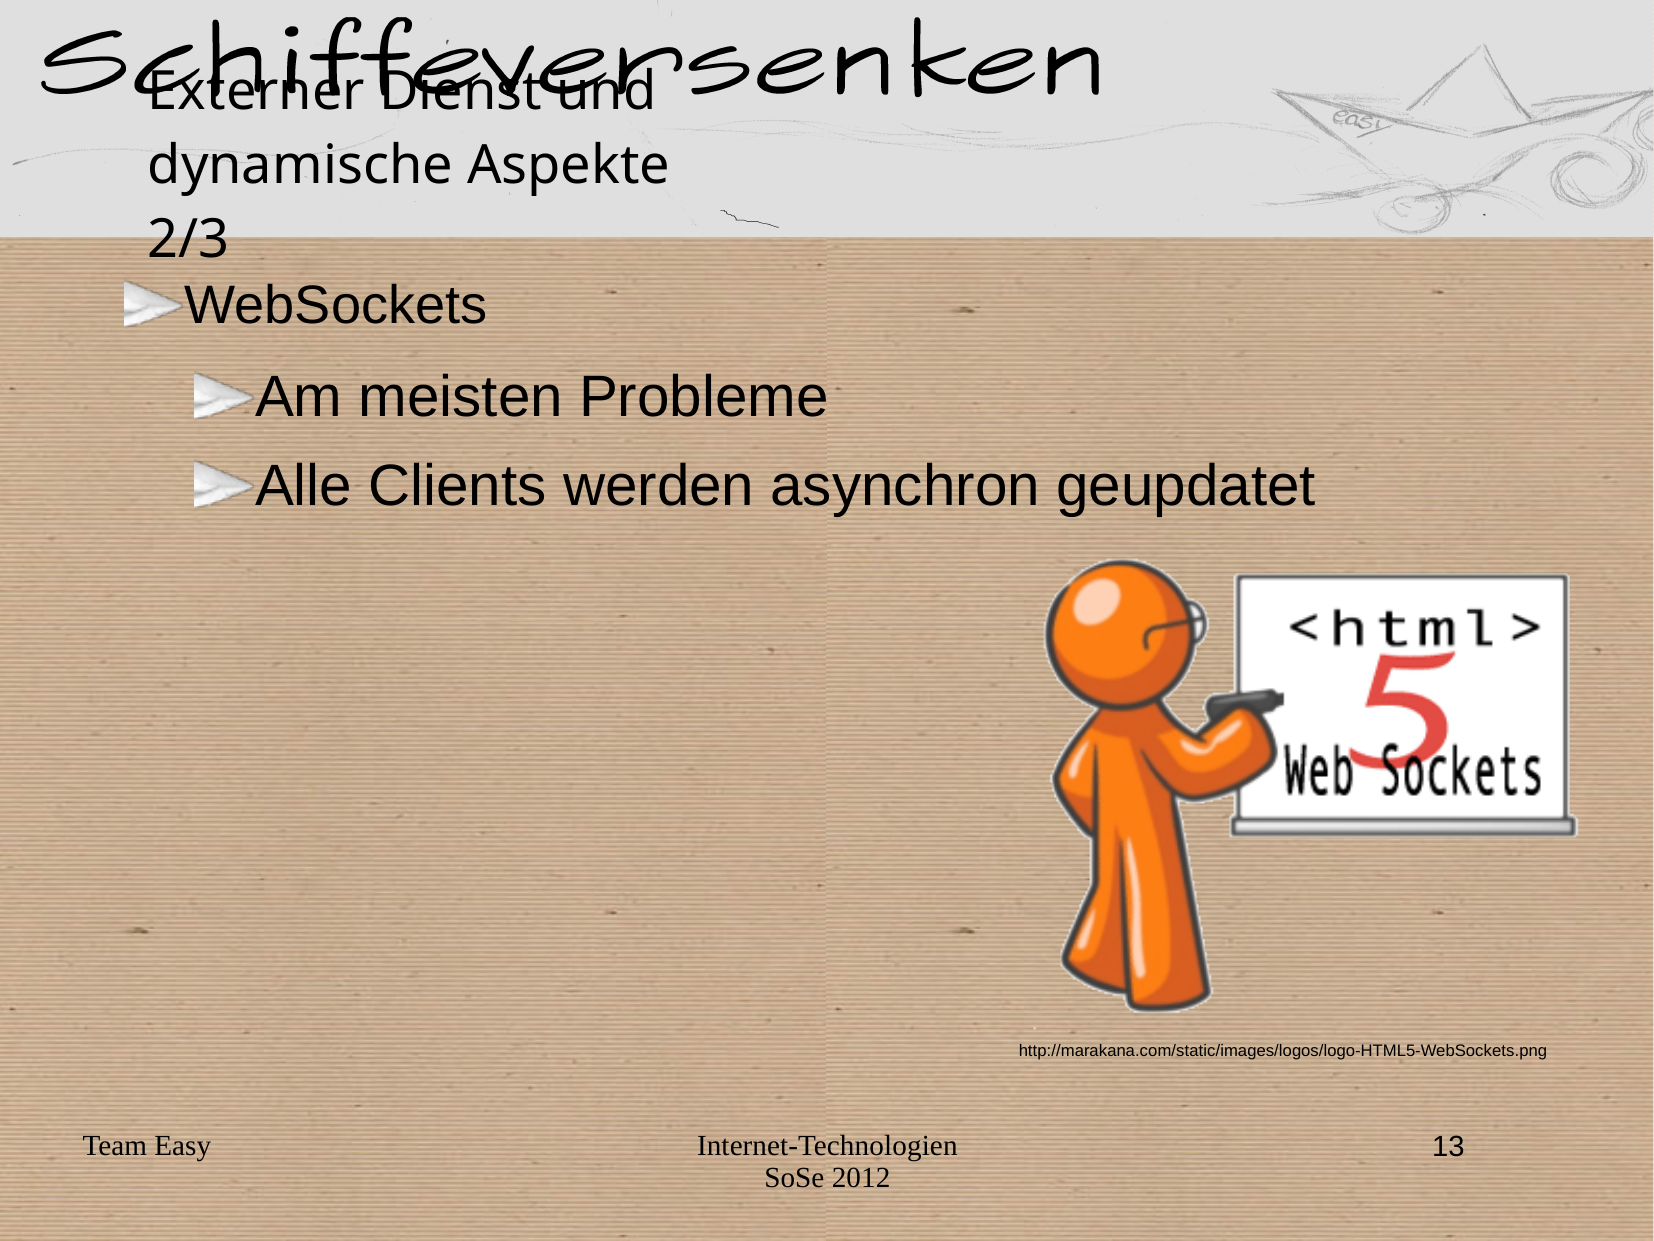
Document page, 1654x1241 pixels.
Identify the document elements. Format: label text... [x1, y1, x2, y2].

list WebSockets Am meisten Probleme Alle Clients werden asynchron geupdatet [106, 274, 1595, 1093]
title [147, 59, 1093, 267]
text_box http://marakana.com/static/images/logos/logo-HTML5-WebSockets.png [1003, 1033, 1595, 1068]
picture [0, 0, 1654, 1241]
